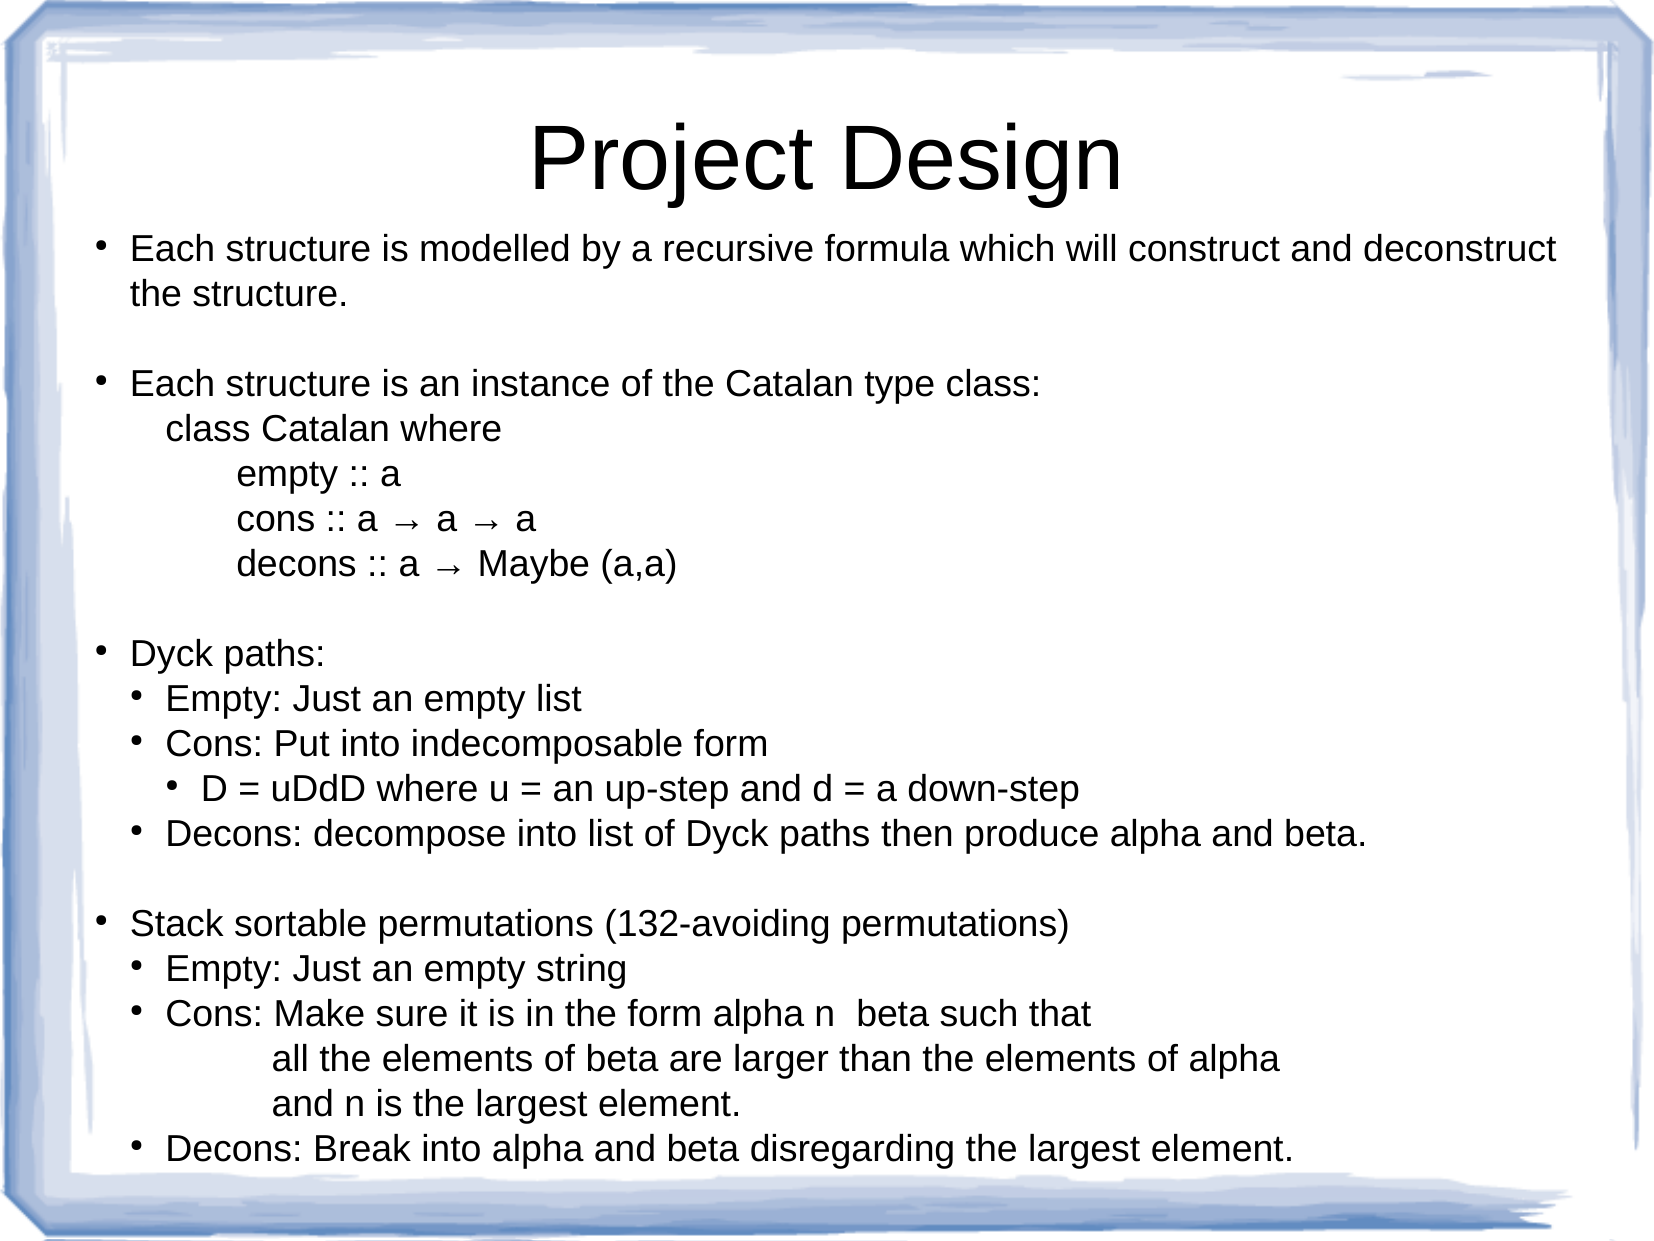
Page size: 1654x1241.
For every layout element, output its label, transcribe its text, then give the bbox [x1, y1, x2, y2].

picture [0, 0, 1654, 1241]
text_box Project Design [82, 49, 1571, 257]
text_box Each structure is modelled by a recursive formula which will construct and deconstruct the structure. Each structure is an instance of the Catalan type class: class Catalan where empty :: a cons :: a → a → a decons :: a → Maybe (a,a) Dyck paths: Empty: Just an empty list Cons: Put into indecomposable form D = uDdD where u = an up-step and d = a down-step Decons: decompose into list of Dyck paths then produce alpha and beta. Stack sortable permutations (132-avoiding permutations) Empty: Just an empty string Cons: Make sure it is in the form alpha n beta such that all the elements of beta are larger than the elements of alpha and n is the largest element. Decons: Break into alpha and beta disregarding the largest element. [94, 224, 1550, 944]
